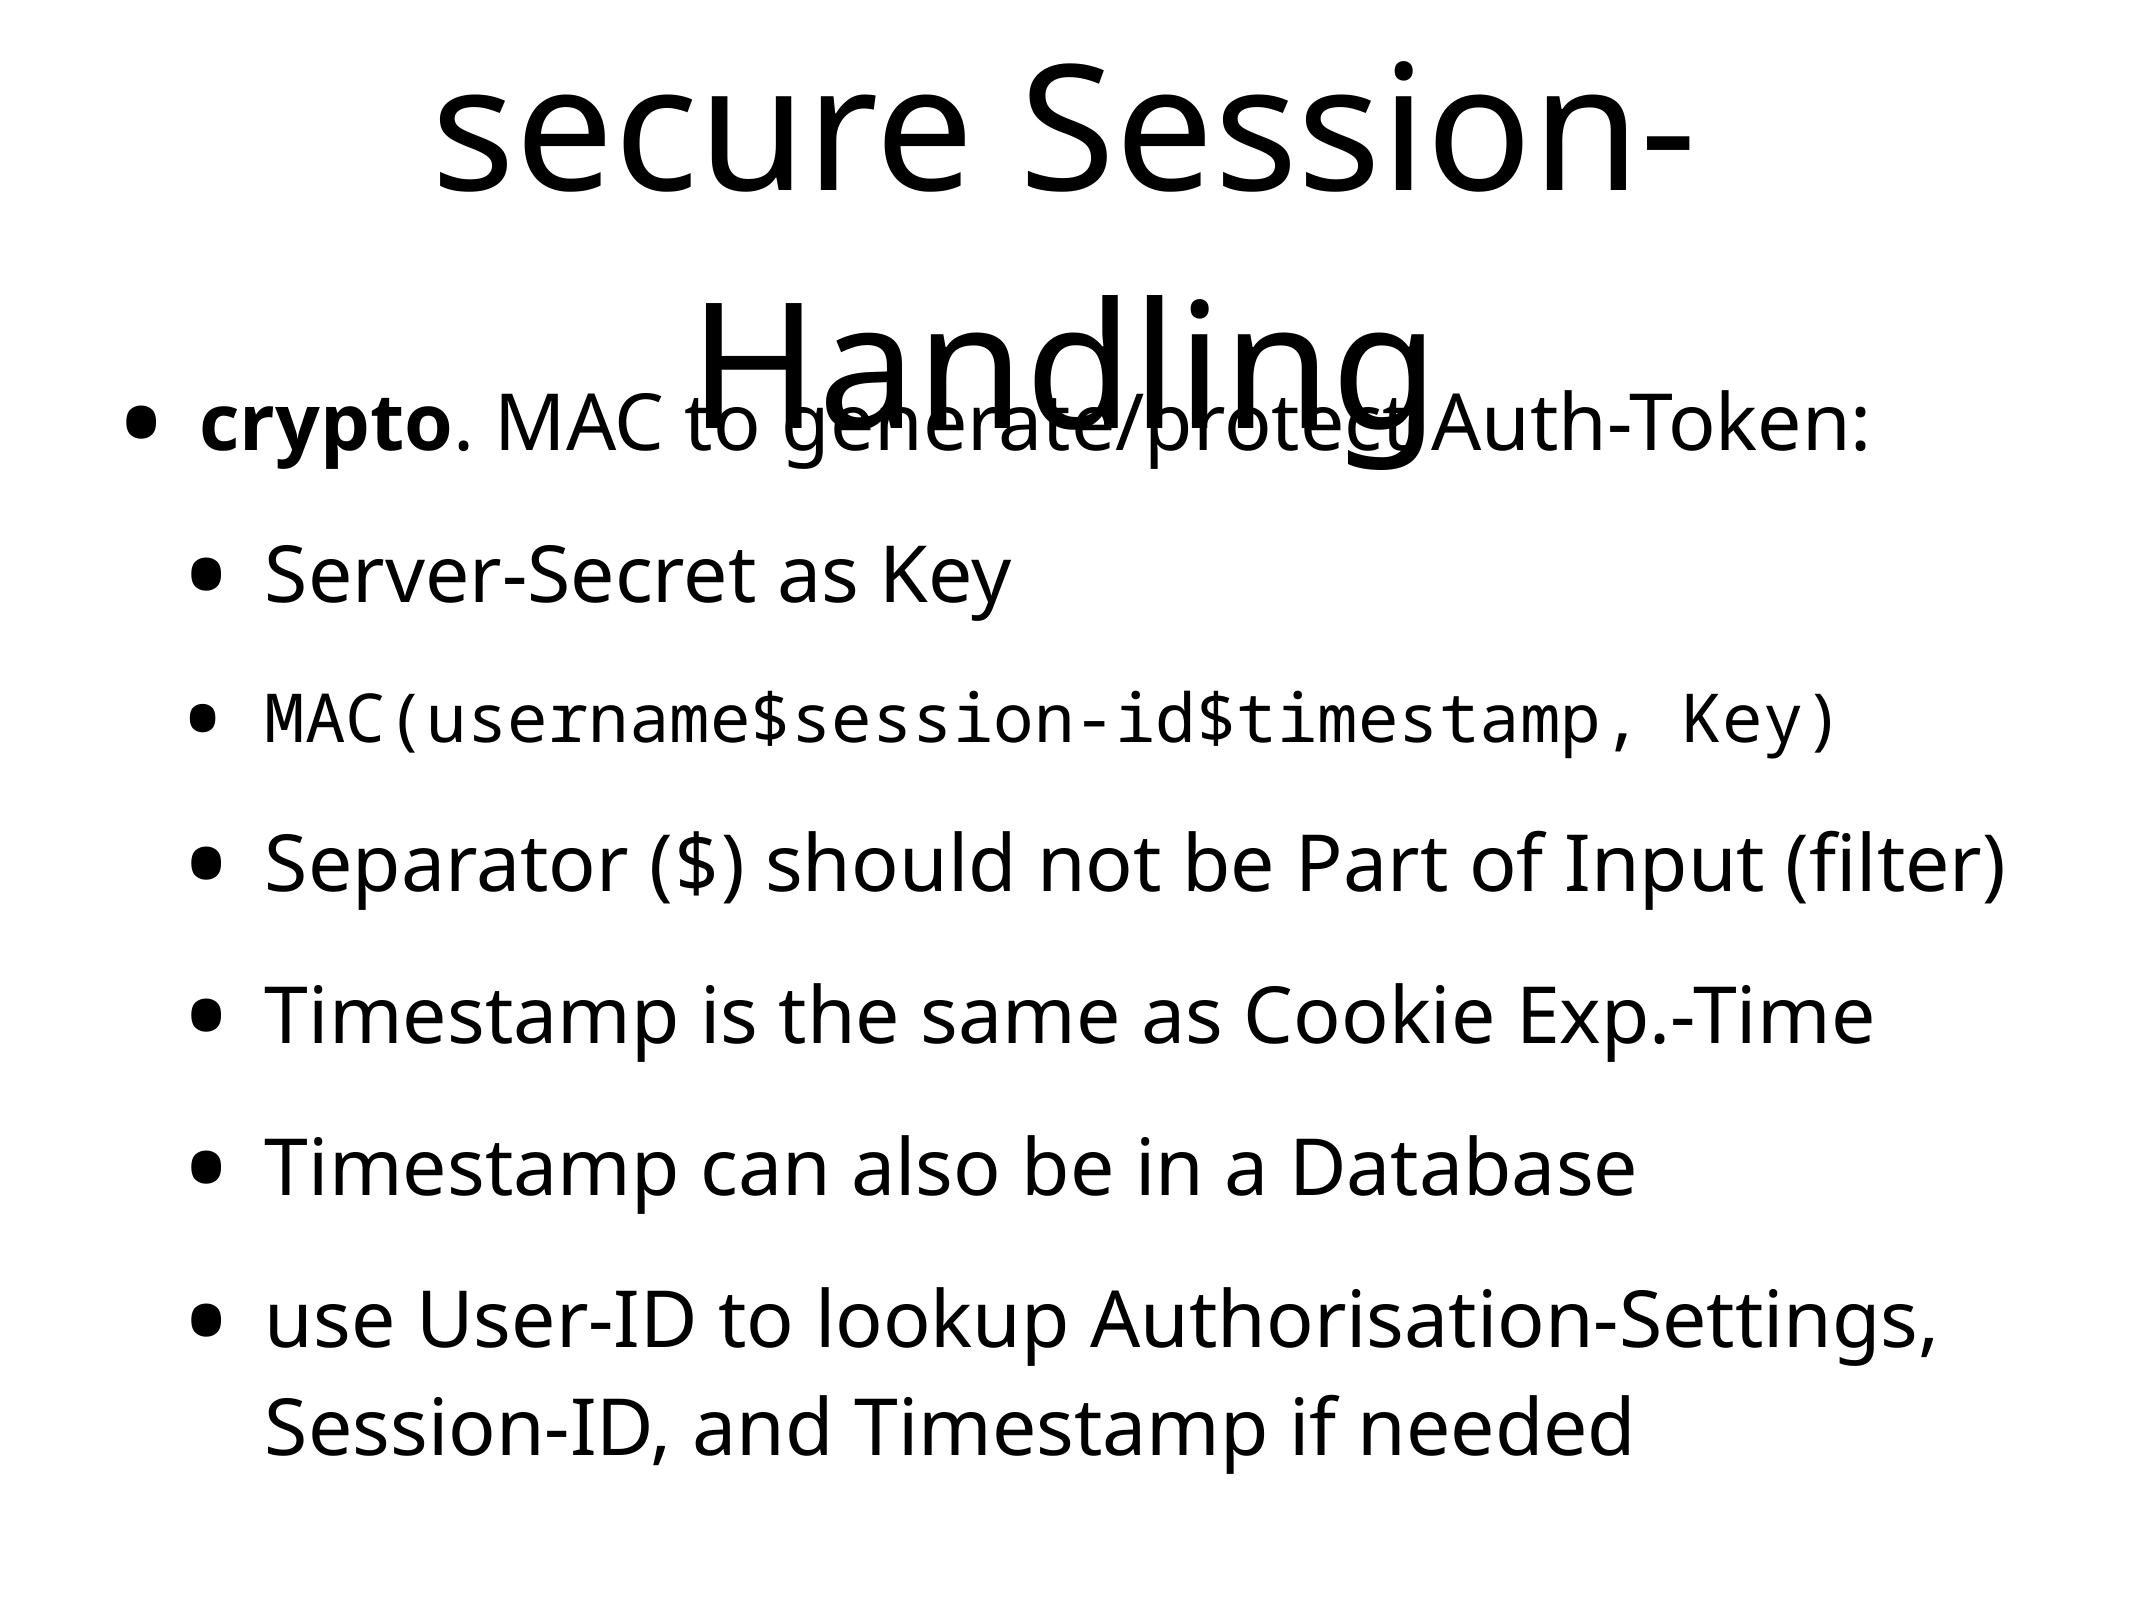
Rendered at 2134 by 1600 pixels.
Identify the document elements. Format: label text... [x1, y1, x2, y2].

title secure Session-Handling [112, 31, 2021, 356]
list crypto. MAC to generate/protect Auth-Token: Server-Secret as Key MAC(username$session-id$timestamp, Key) Separator ($) should not be Part of Input (filter) Timestamp is the same as Cookie Exp.-Time Timestamp can also be in a Database use User-ID to lookup Authorisation-Settings, Session-ID, and Timestamp if needed [68, 356, 2063, 1488]
